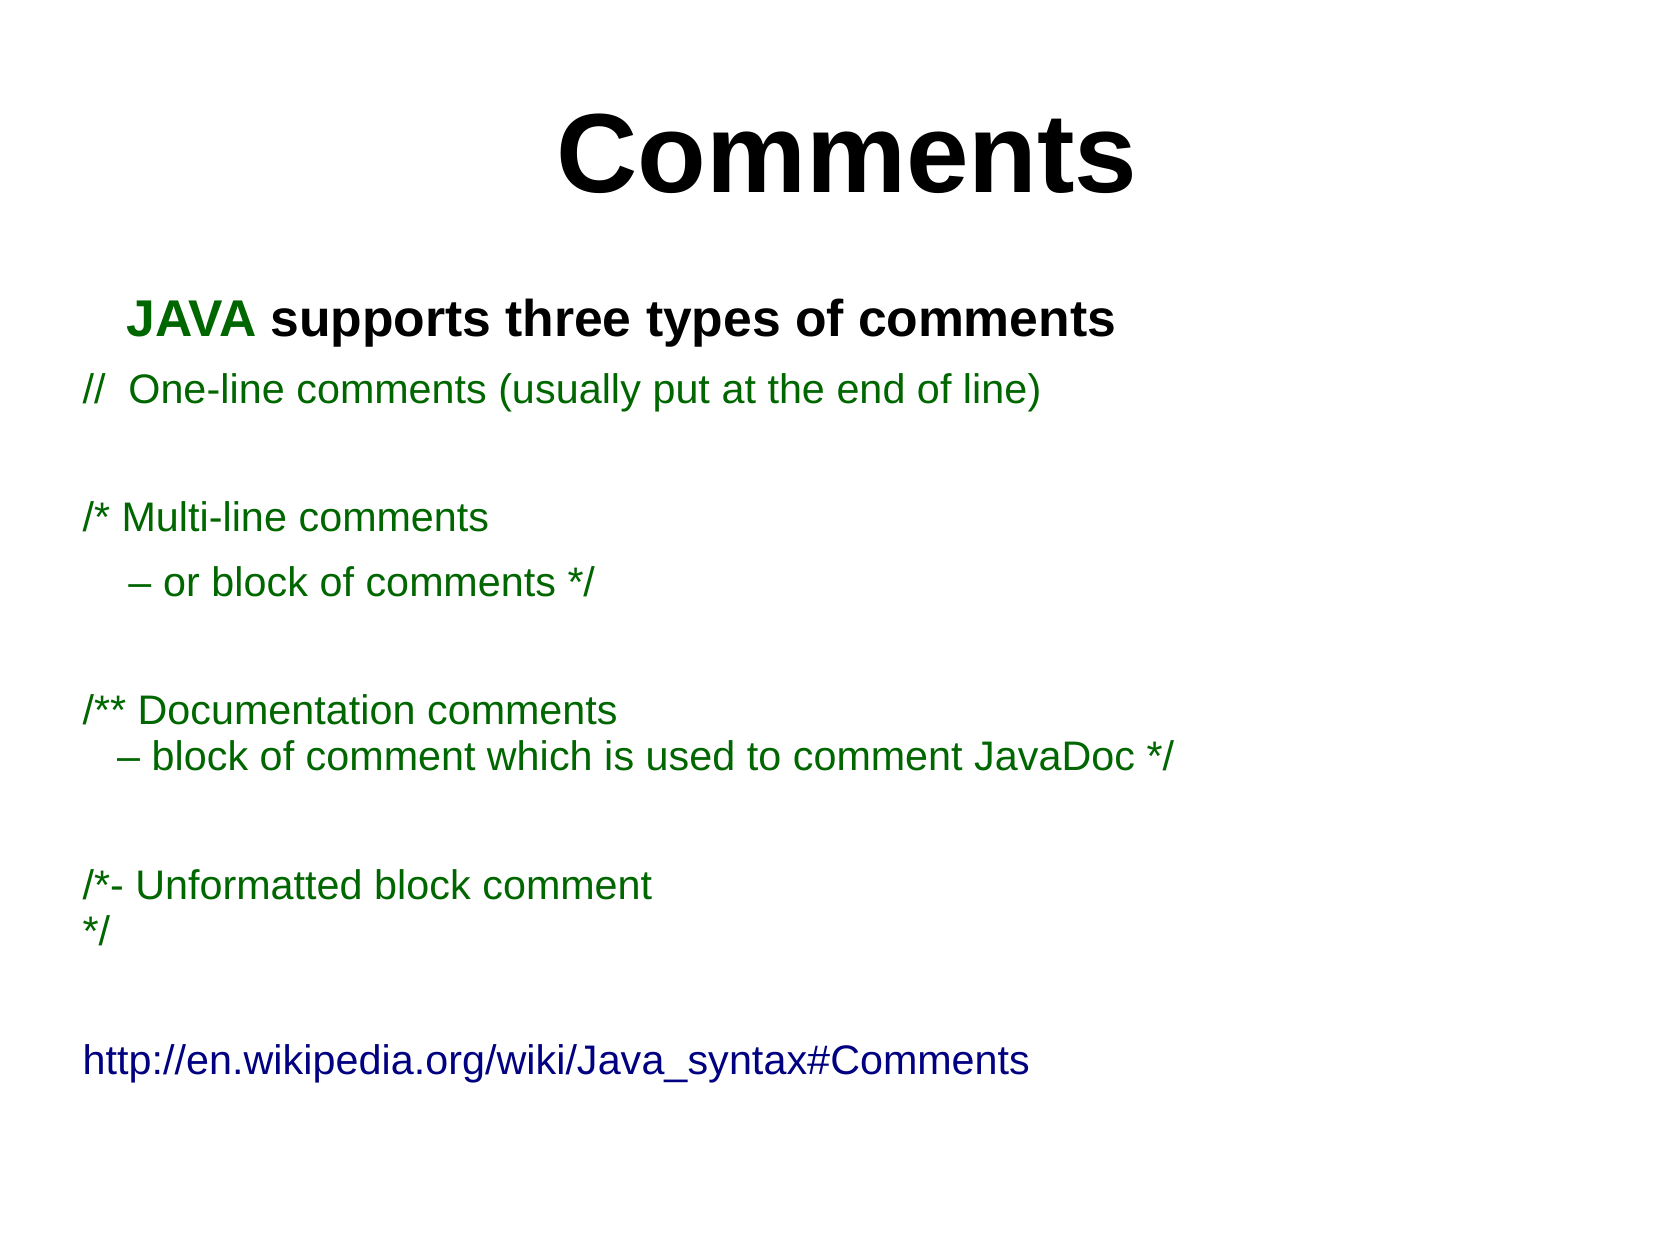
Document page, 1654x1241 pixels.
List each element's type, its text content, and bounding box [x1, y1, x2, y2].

list JAVA supports three types of comments // One-line comments (usually put at the end of line) /* Multi-line comments – or block of comments */ /** Documentation comments – block of comment which is used to comment JavaDoc */ /*- Unformatted block comment */ http://en.wikipedia.org/wiki/Java_syntax#Comments [82, 290, 1538, 1099]
title Comments [82, 49, 1571, 257]
